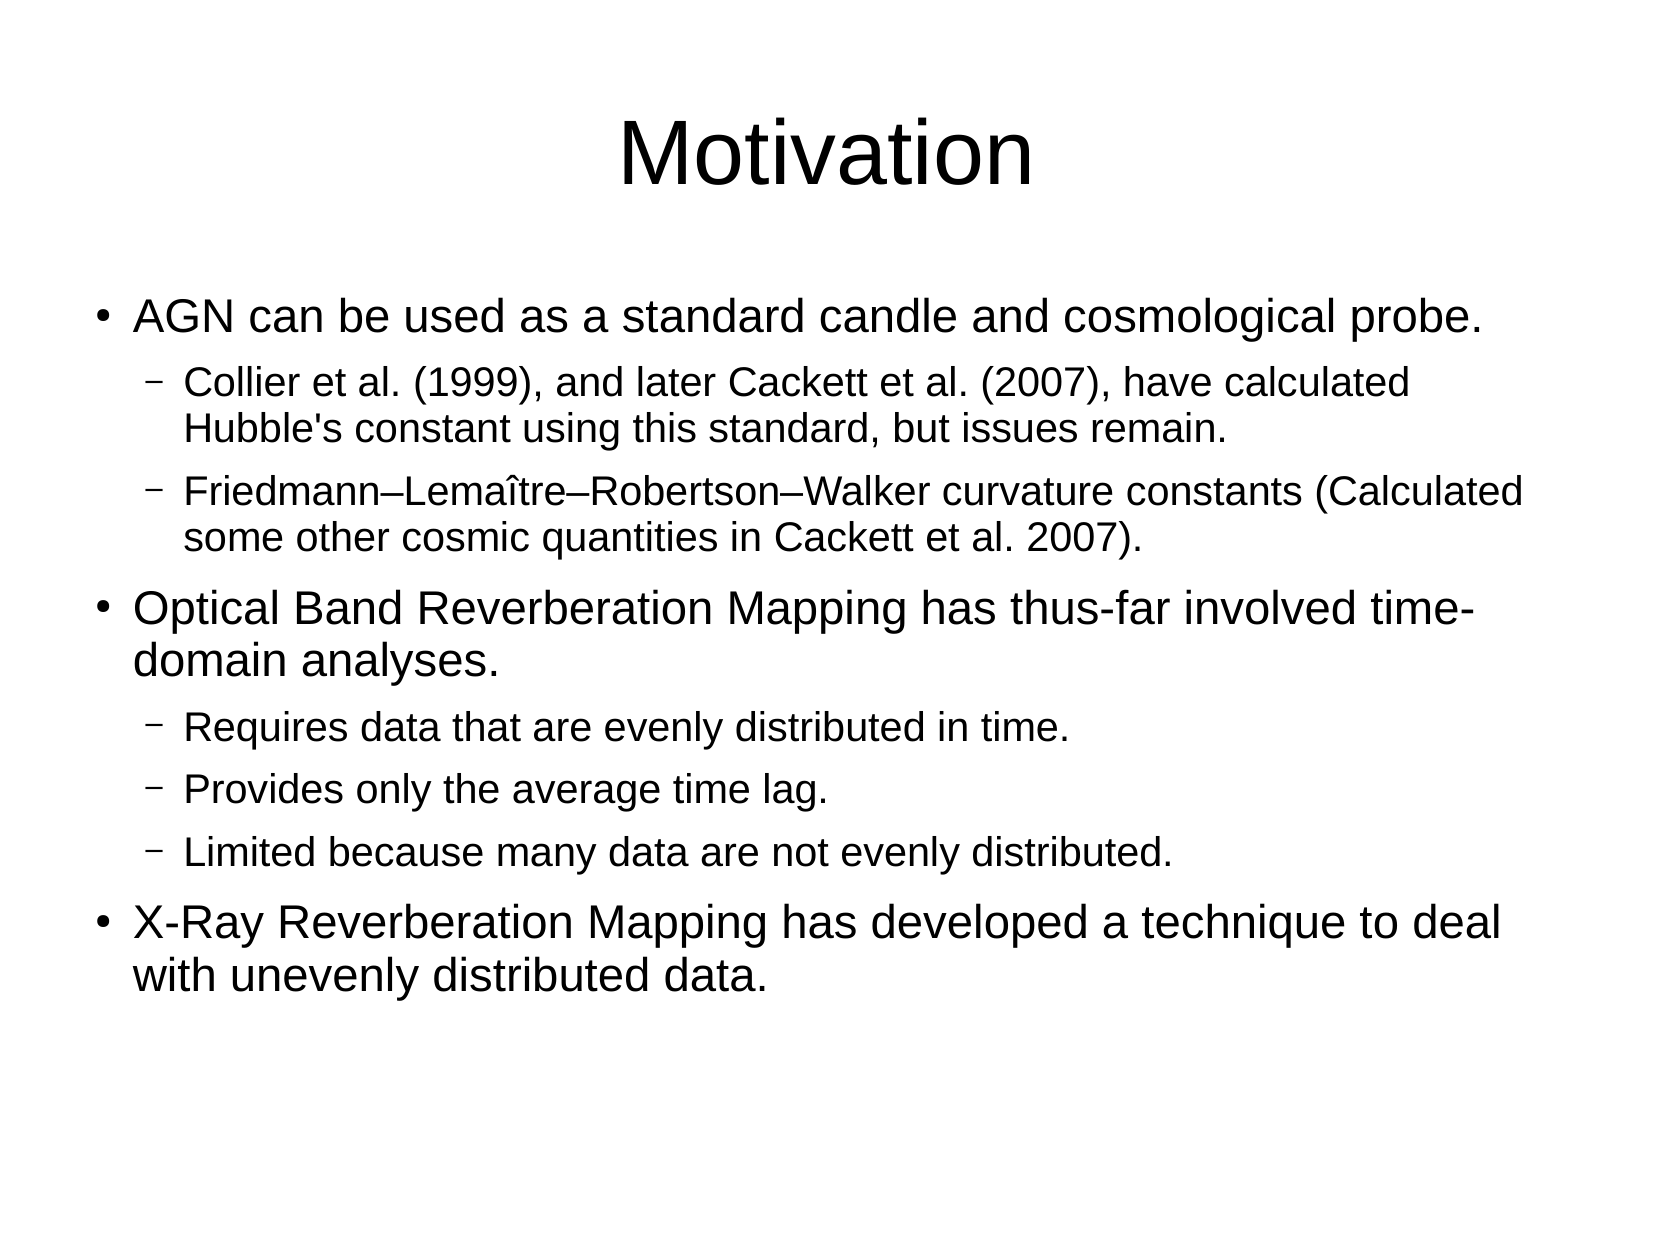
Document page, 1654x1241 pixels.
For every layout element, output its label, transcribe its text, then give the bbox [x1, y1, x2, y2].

title Motivation [82, 49, 1571, 257]
list AGN can be used as a standard candle and cosmological probe. Collier et al. (1999), and later Cackett et al. (2007), have calculated Hubble's constant using this standard, but issues remain. Friedmann–Lemaître–Robertson–Walker curvature constants (Calculated some other cosmic quantities in Cackett et al. 2007). Optical Band Reverberation Mapping has thus-far involved time-domain analyses. Requires data that are evenly distributed in time. Provides only the average time lag. Limited because many data are not evenly distributed. X-Ray Reverberation Mapping has developed a technique to deal with unevenly distributed data. [82, 290, 1571, 1010]
